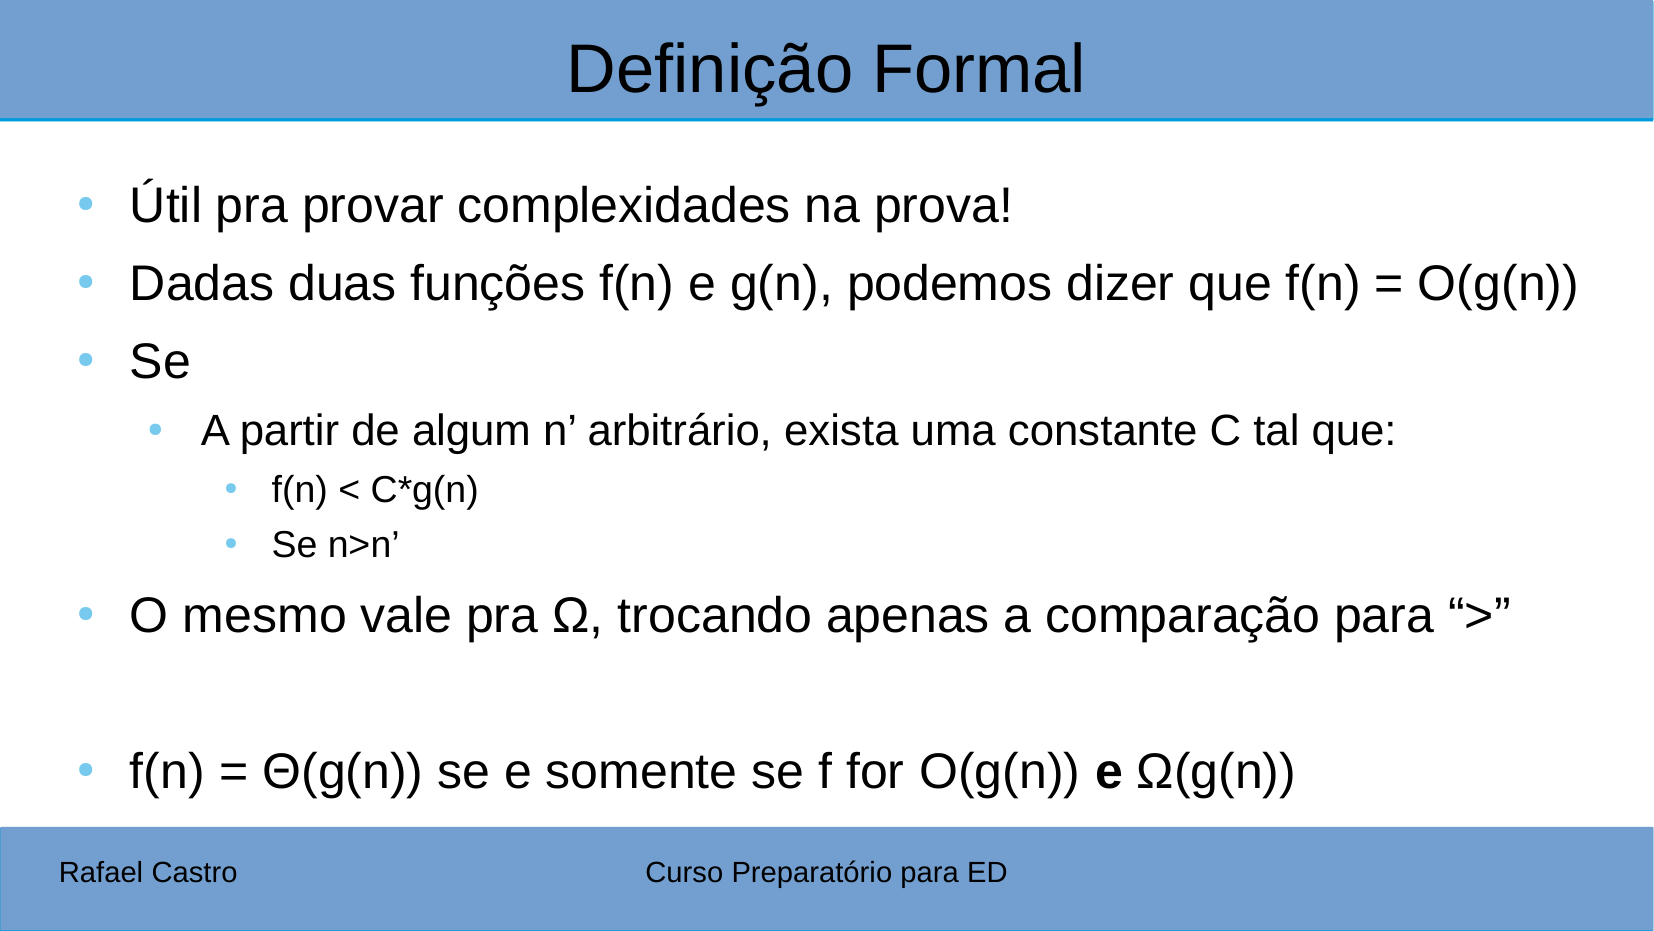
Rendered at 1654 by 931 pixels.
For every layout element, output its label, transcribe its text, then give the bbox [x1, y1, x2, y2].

title Definição Formal [59, 29, 1595, 108]
list Útil pra provar complexidades na prova! Dadas duas funções f(n) e g(n), podemos dizer que f(n) = O(g(n)) Se A partir de algum n’ arbitrário, exista uma constante C tal que: f(n) < C*g(n) Se n>n’ O mesmo vale pra Ω, trocando apenas a comparação para “>” f(n) = Θ(g(n)) se e somente se f for O(g(n)) e Ω(g(n)) [59, 177, 1595, 768]
